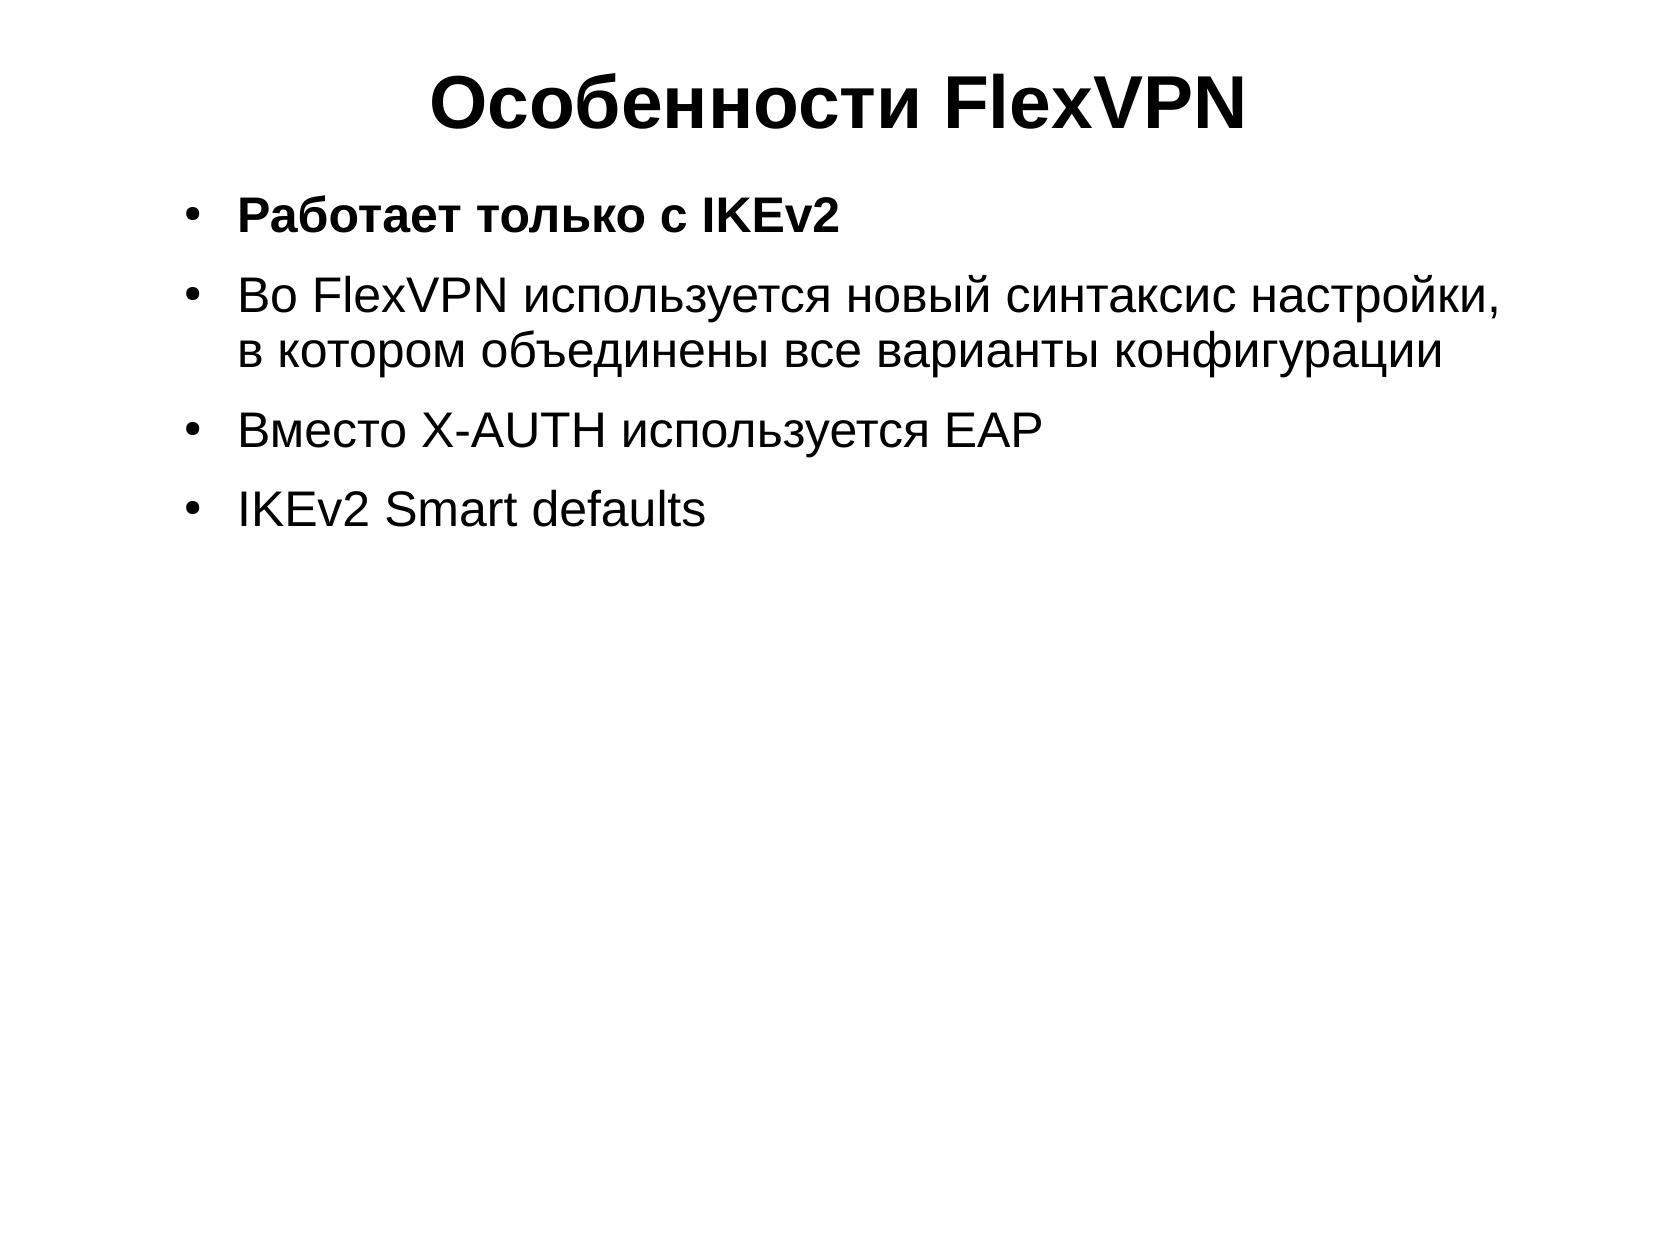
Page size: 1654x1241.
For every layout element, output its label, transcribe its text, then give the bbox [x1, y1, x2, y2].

list Работает только с IKEv2 Во FlexVPN используется новый синтаксис настройки, в котором объединены все варианты конфигурации Вместо X-AUTH используется EAP IKEv2 Smart defaults [95, 187, 1538, 1208]
text_box Особенности FlexVPN [64, 37, 1613, 151]
